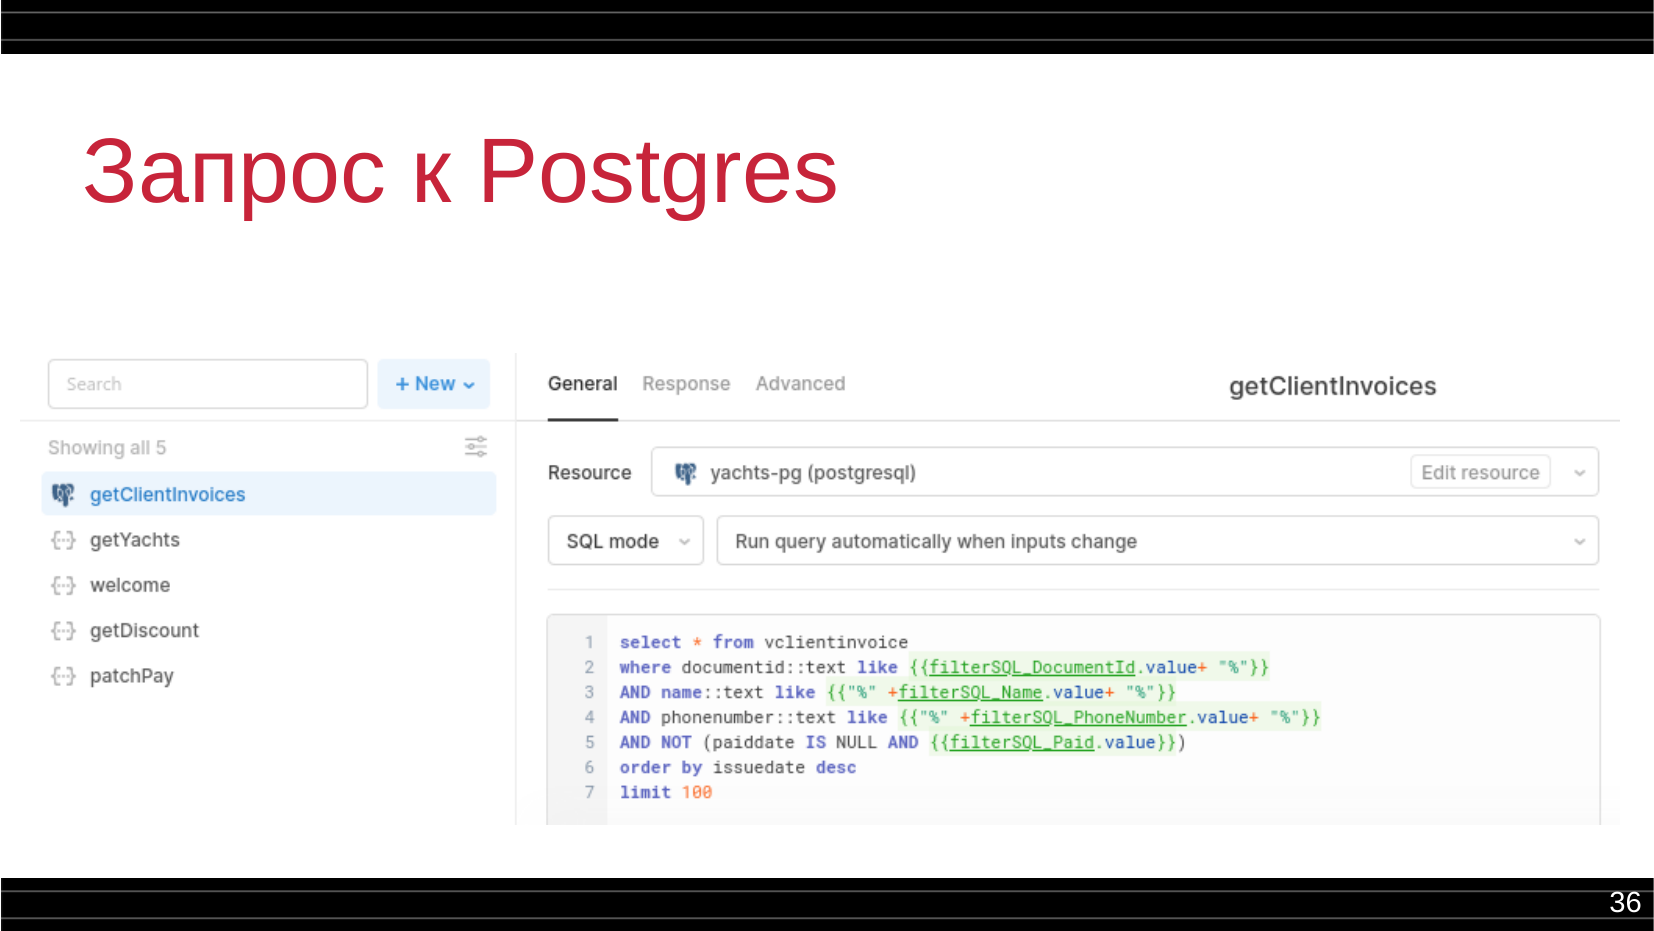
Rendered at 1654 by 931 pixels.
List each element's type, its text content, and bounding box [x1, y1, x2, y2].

picture [1, 878, 1654, 931]
picture [20, 353, 1621, 826]
picture [1, 0, 1654, 54]
title Запрос к Postgres [82, 92, 1571, 249]
